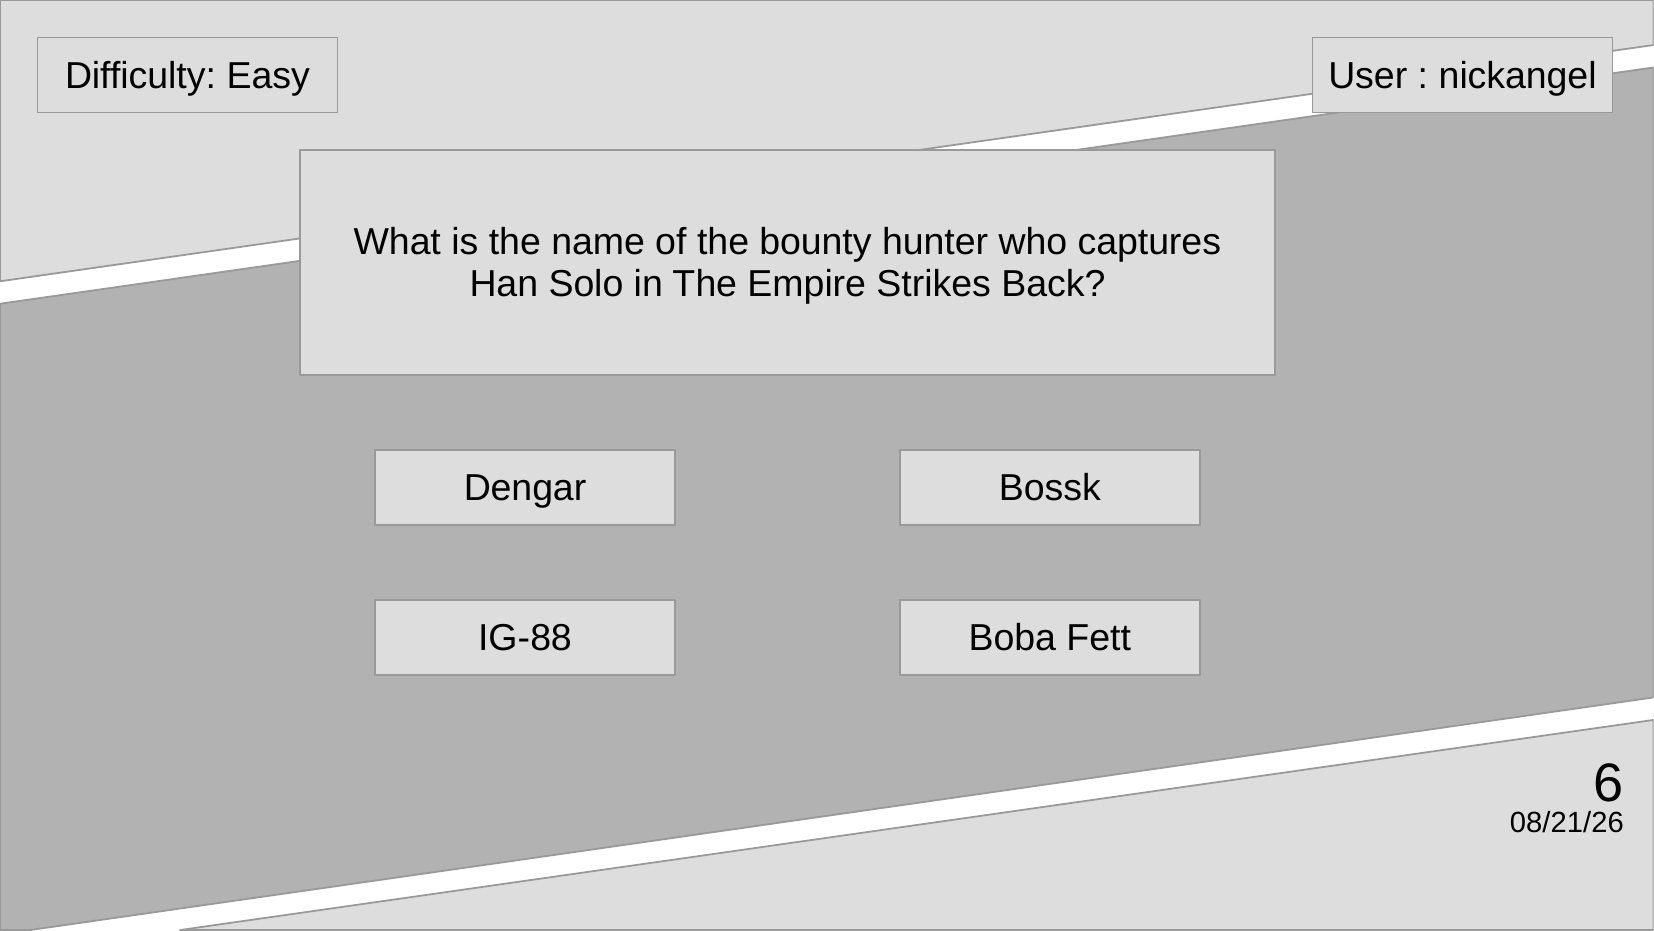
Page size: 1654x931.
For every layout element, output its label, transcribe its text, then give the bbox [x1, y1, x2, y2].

text_box Difficulty: Easy [37, 37, 338, 113]
text_box Bossk [900, 450, 1201, 526]
text_box What is the name of the bounty hunter who captures Han Solo in The Empire Strikes Back? [300, 150, 1276, 376]
text_box Dengar [375, 450, 676, 526]
text_box IG-88 [375, 600, 676, 676]
text_box User : nickangel [1312, 37, 1613, 113]
text_box Boba Fett [900, 600, 1201, 676]
